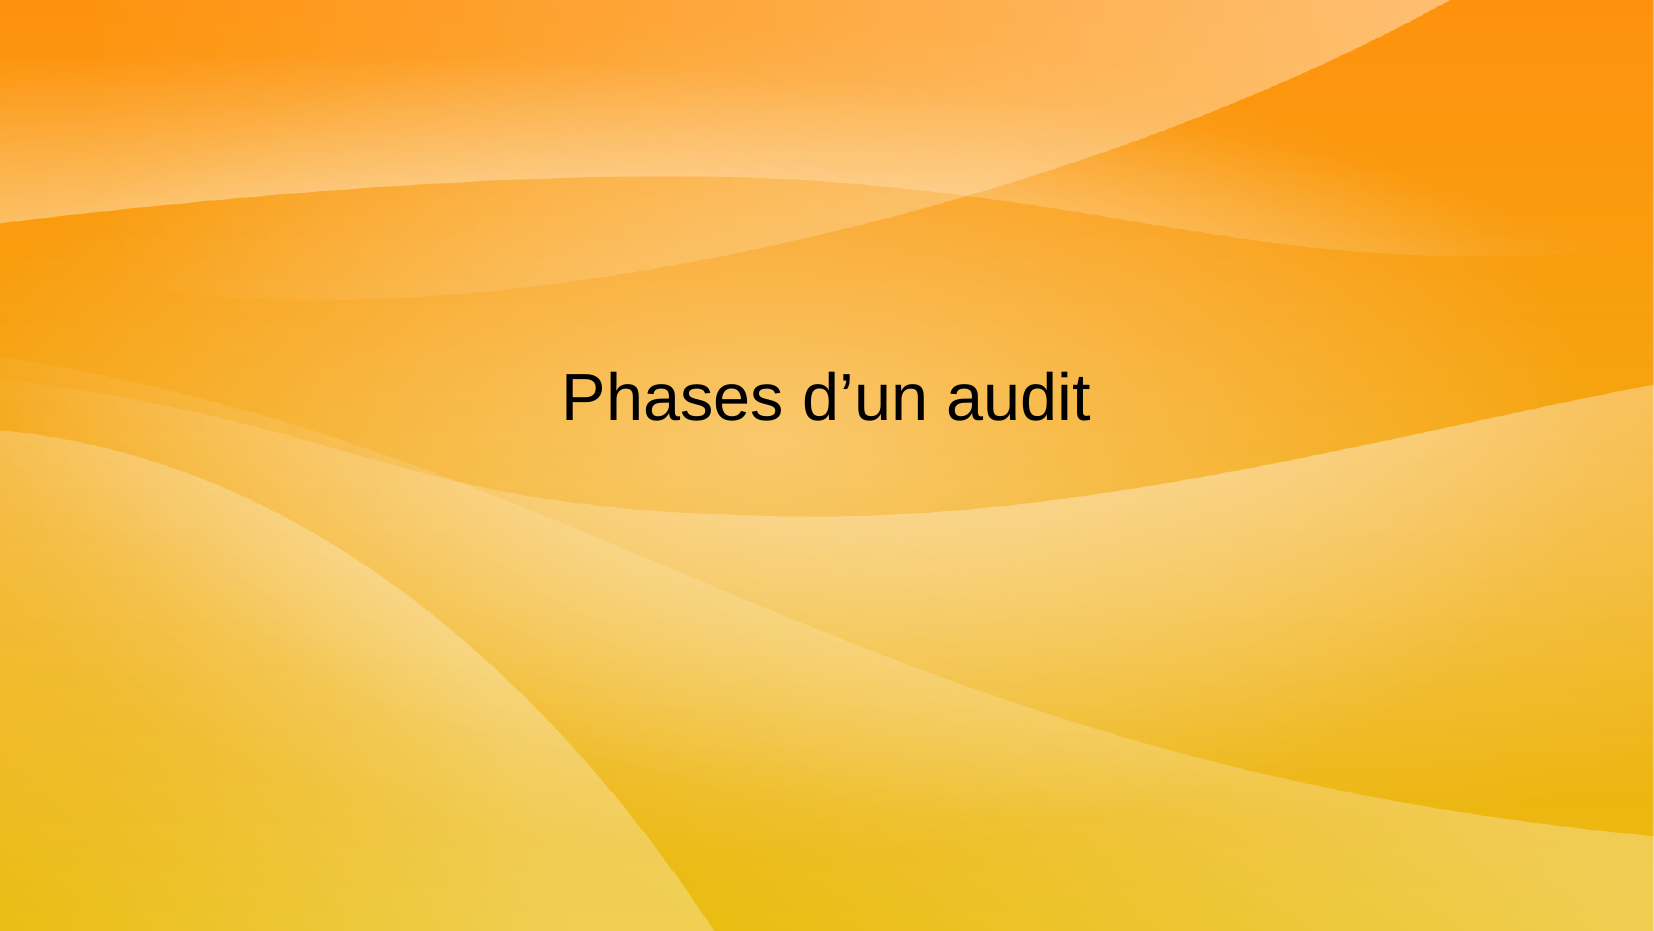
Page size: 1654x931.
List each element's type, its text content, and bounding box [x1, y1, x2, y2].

subtitle Phases d’un audit [82, 37, 1571, 757]
picture [0, 0, 1654, 931]
